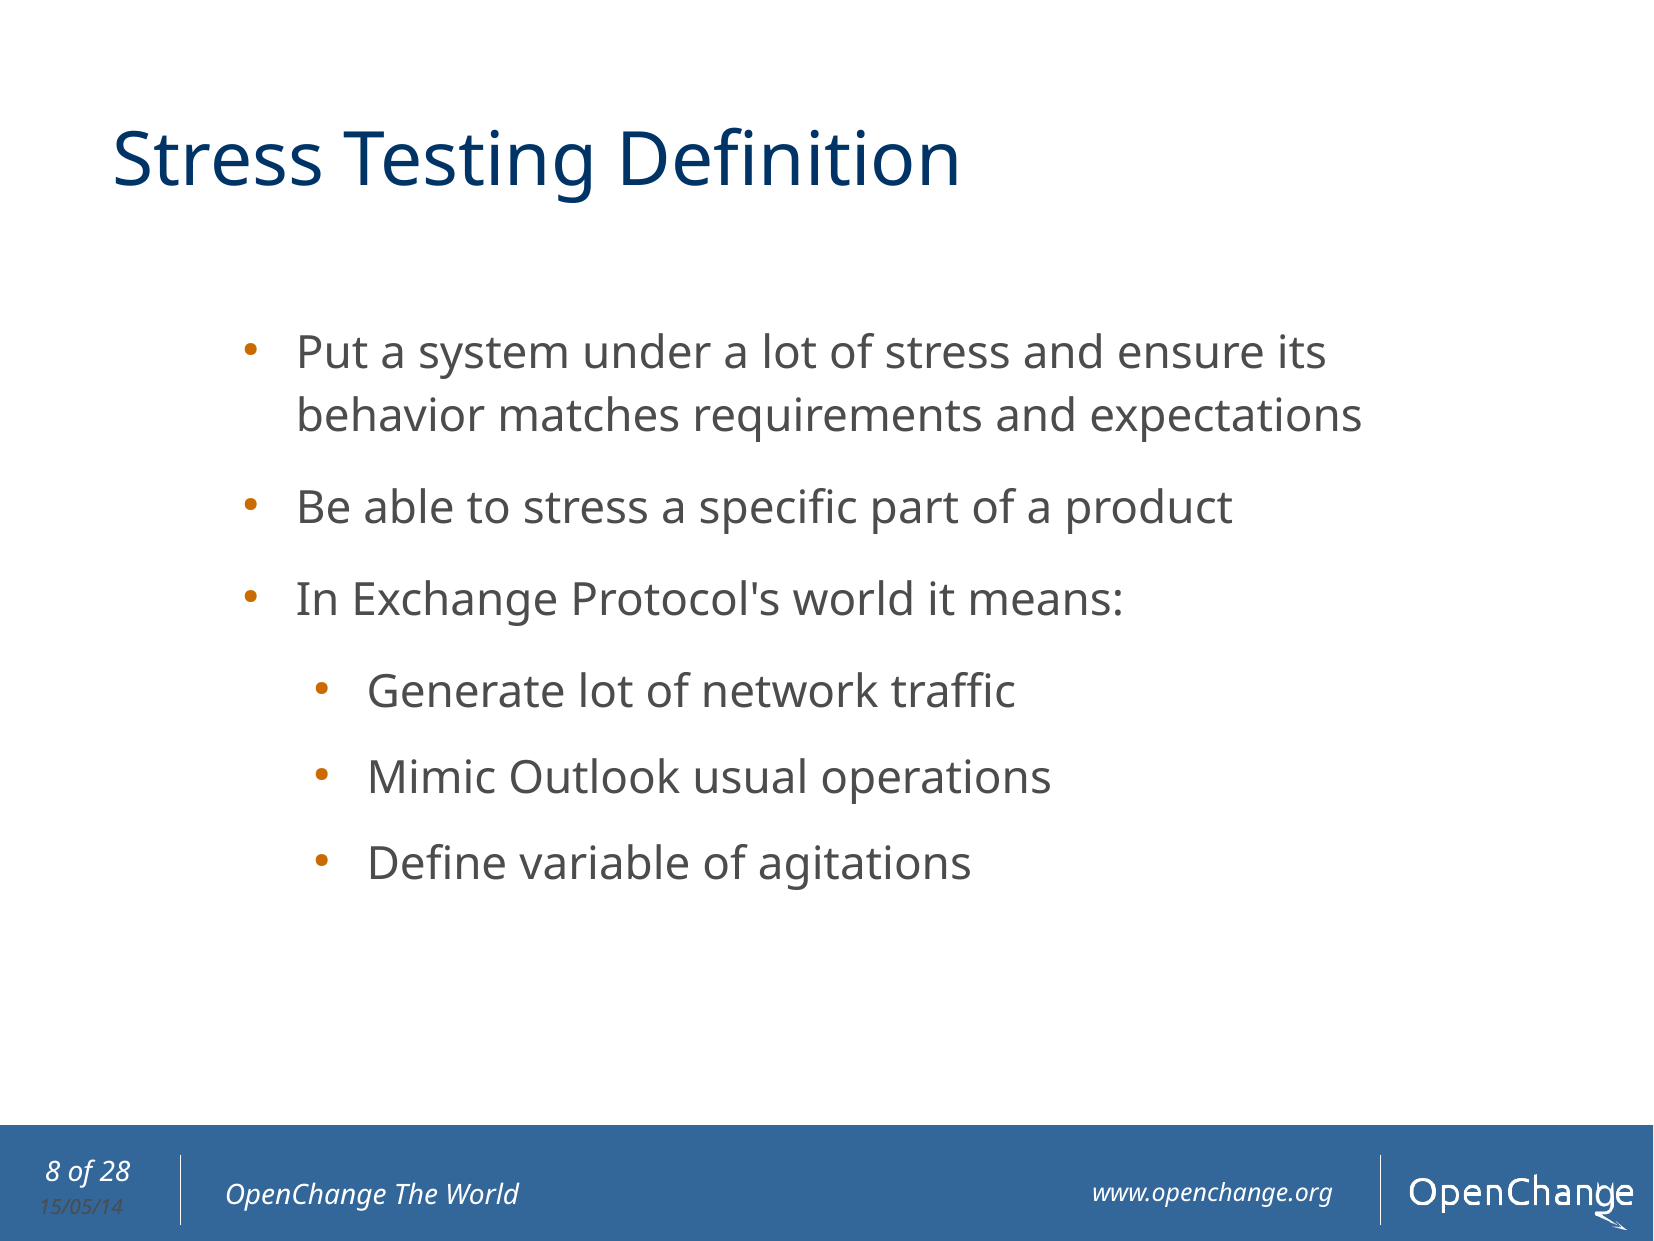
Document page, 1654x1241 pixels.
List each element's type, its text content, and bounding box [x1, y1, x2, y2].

picture [1407, 1167, 1654, 1230]
list Put a system under a lot of stress and ensure its behavior matches requirements and expectations Be able to stress a specific part of a product In Exchange Protocol's world it means: Generate lot of network traffic Mimic Outlook usual operations Define variable of agitations [225, 319, 1486, 1040]
title Stress Testing Definition [112, 105, 1523, 208]
